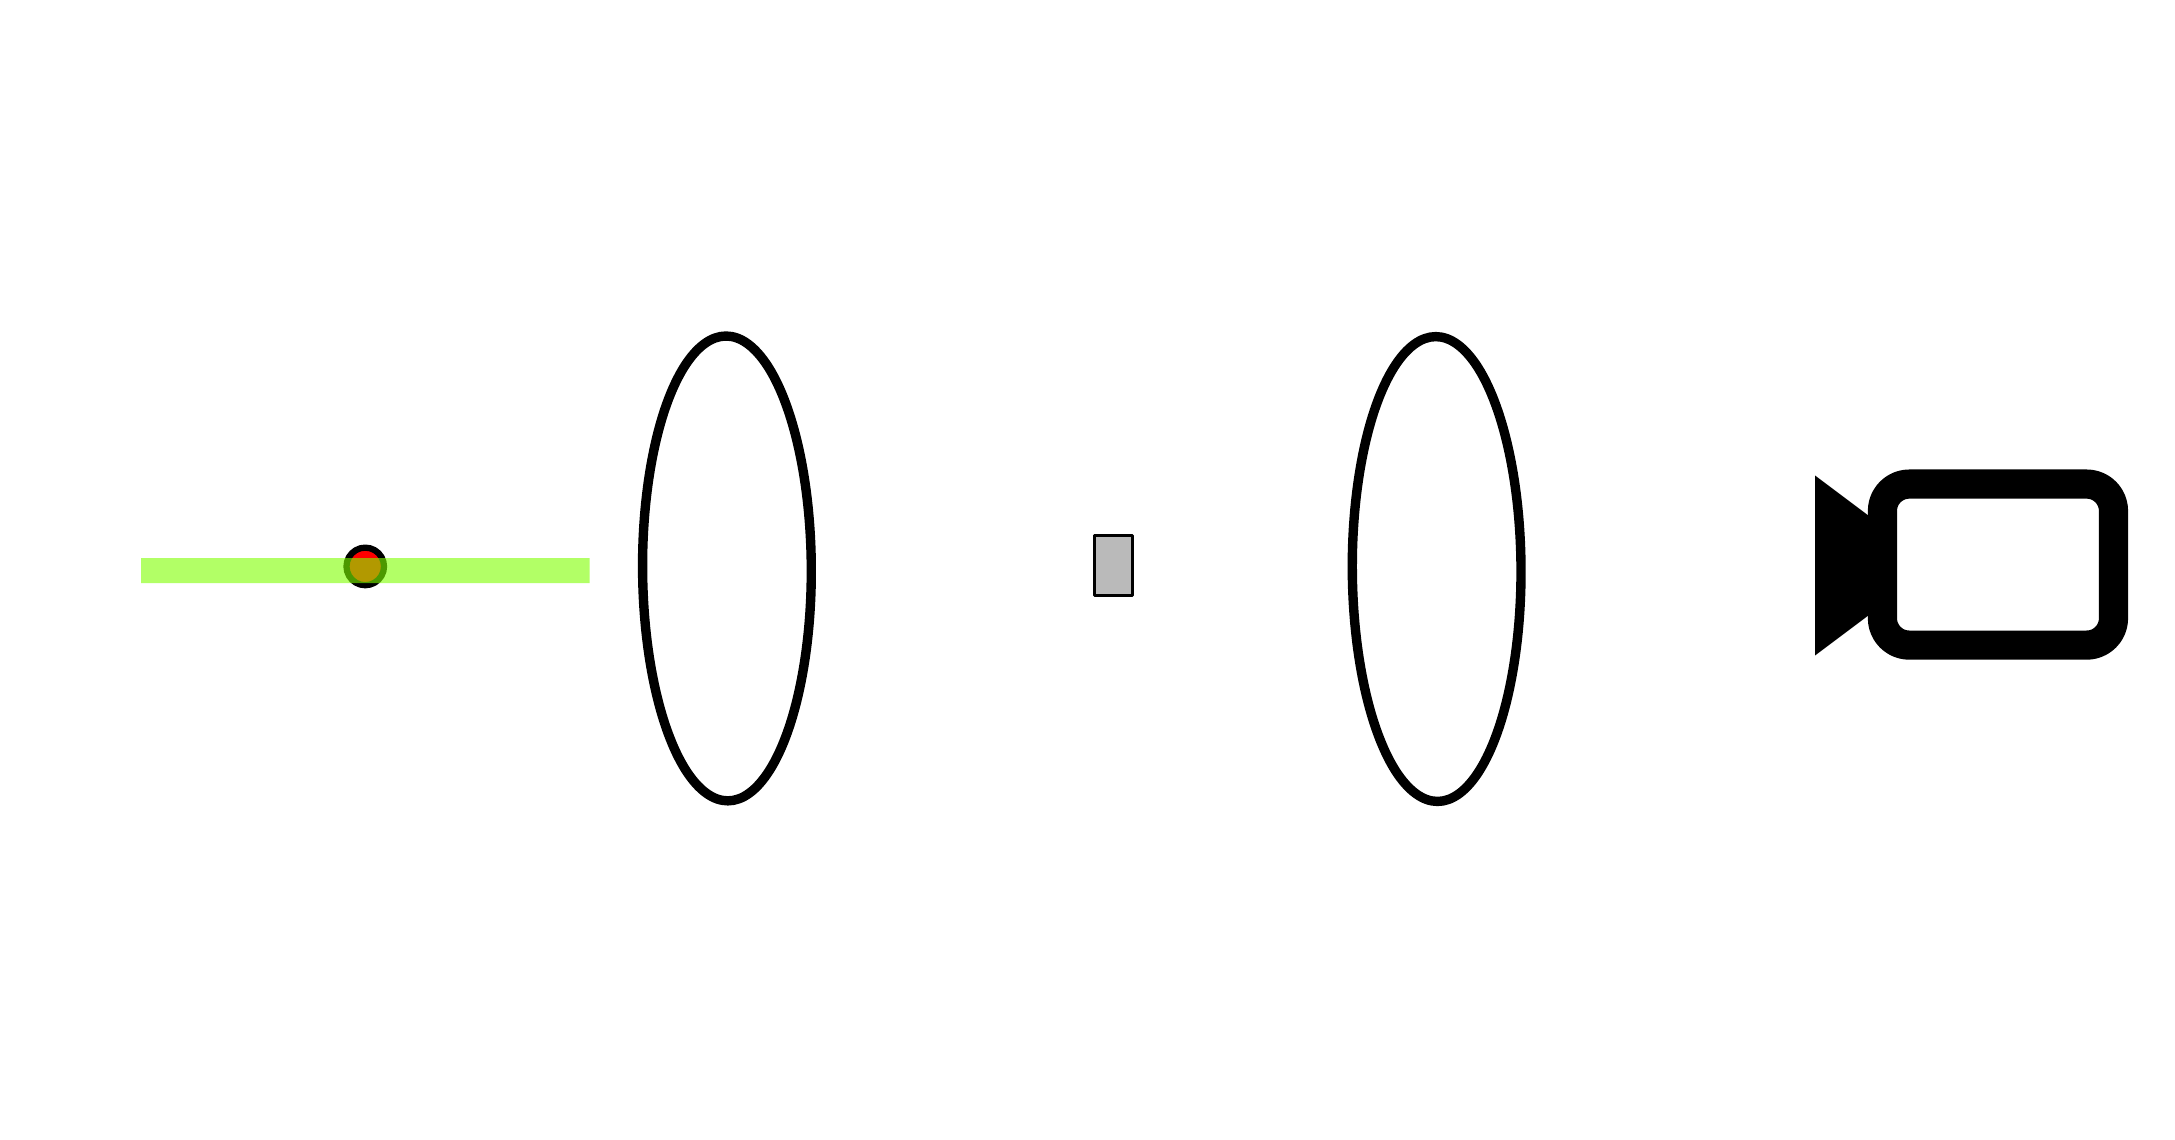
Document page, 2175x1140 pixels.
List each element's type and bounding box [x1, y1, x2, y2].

text_box [1815, 475, 1876, 656]
text_box [1882, 484, 2114, 646]
text_box [1094, 535, 1133, 596]
text_box [348, 547, 382, 558]
text_box [1352, 336, 1522, 802]
text_box [642, 336, 812, 801]
